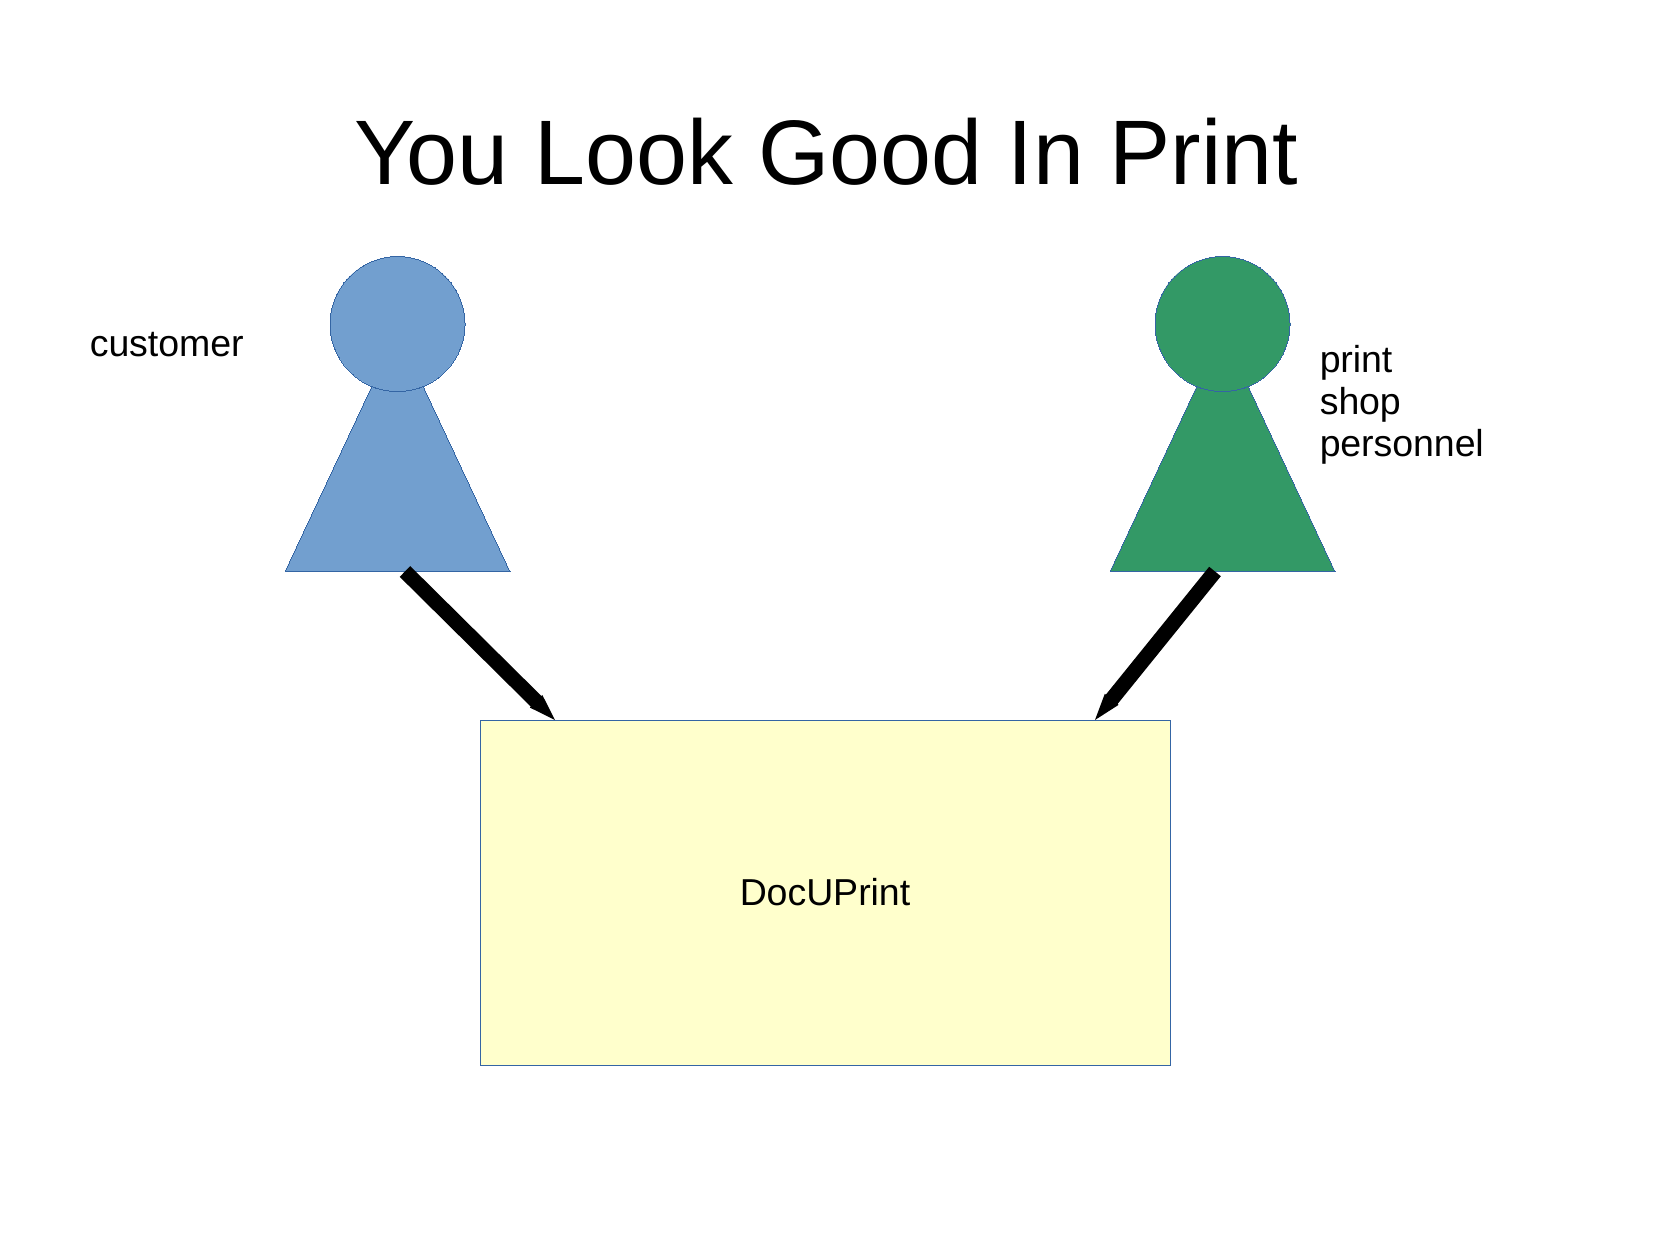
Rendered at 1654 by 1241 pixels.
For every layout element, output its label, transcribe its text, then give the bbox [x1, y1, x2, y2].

text_box customer [75, 315, 286, 372]
text_box print shop personnel [1305, 331, 1591, 473]
title You Look Good In Print [82, 49, 1571, 257]
text_box DocUPrint [480, 720, 1171, 1066]
text_box [285, 256, 511, 572]
text_box [1110, 256, 1336, 572]
